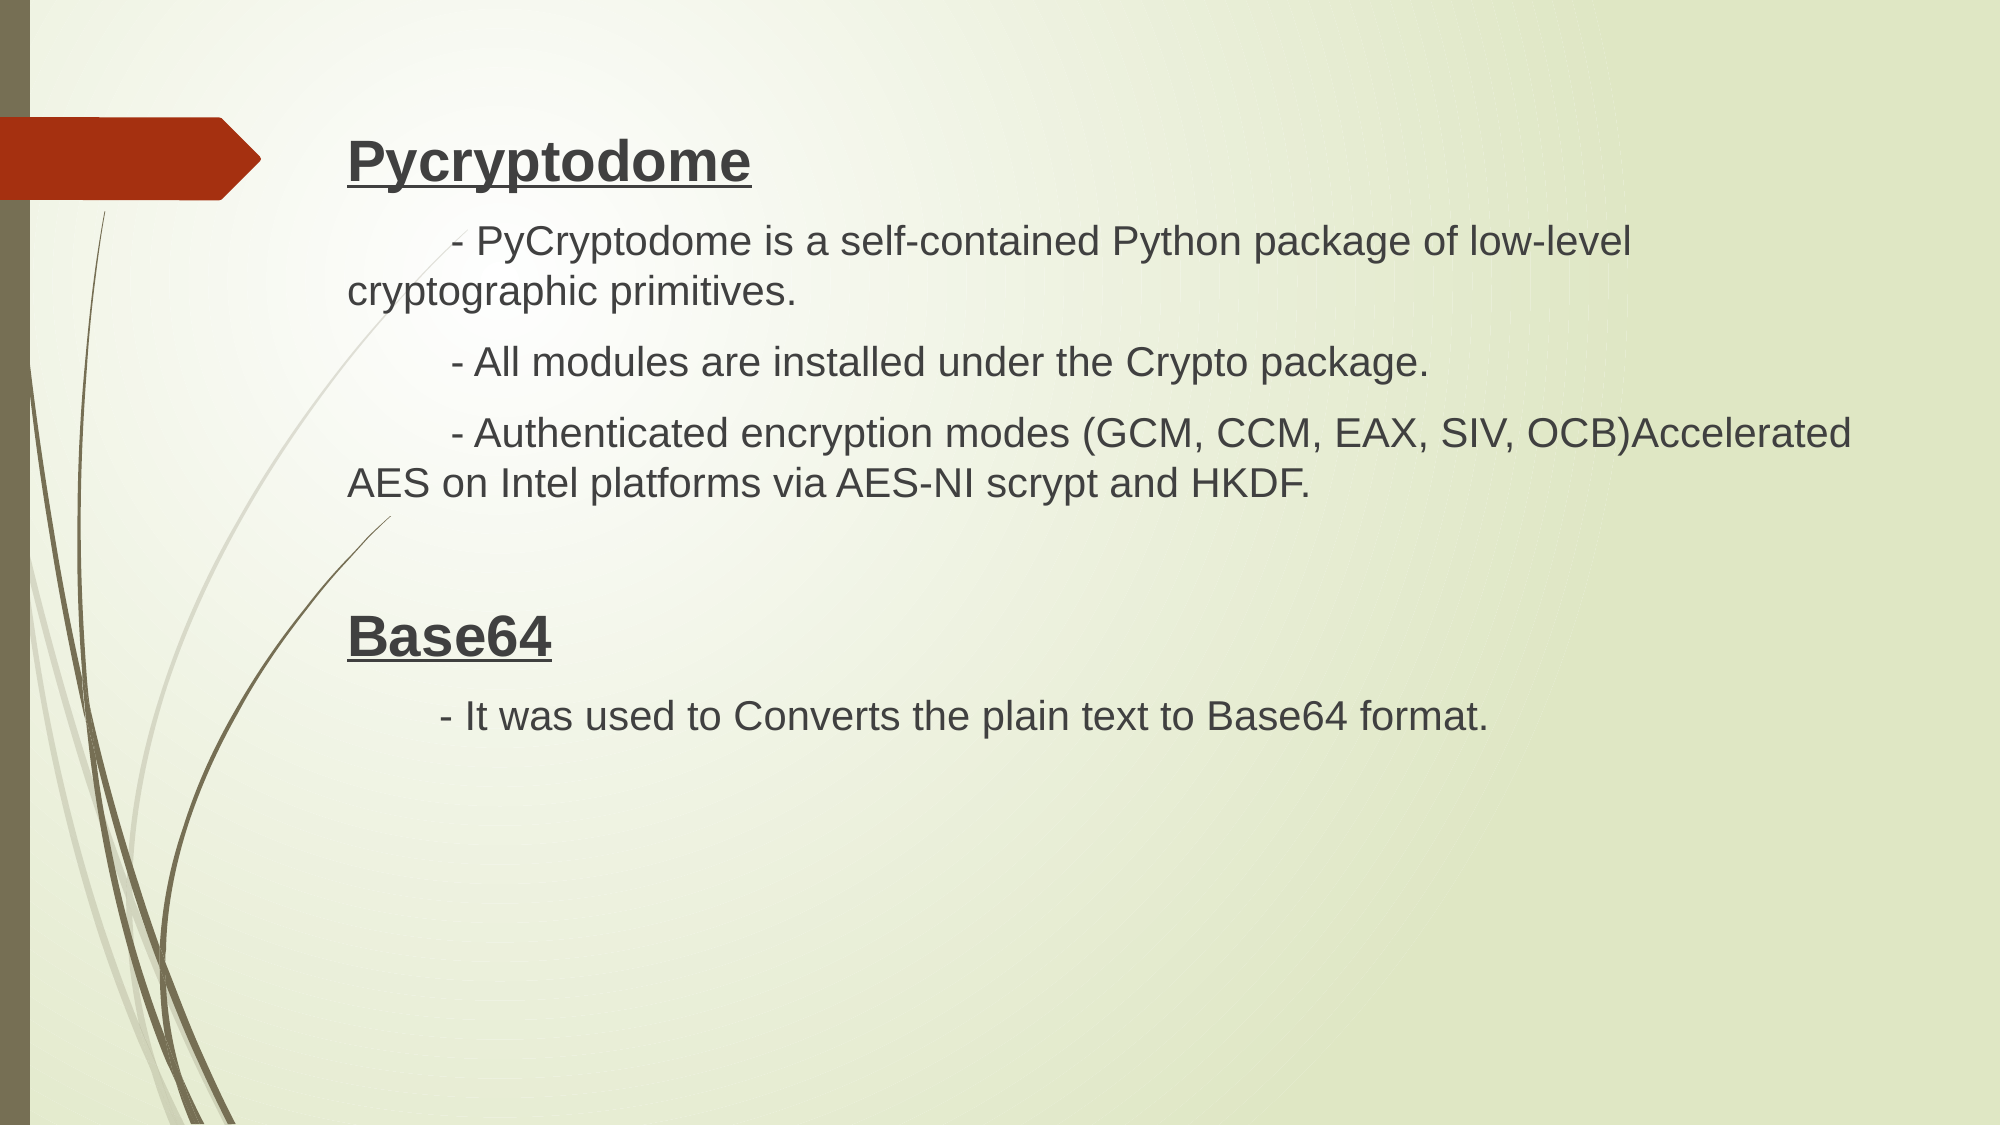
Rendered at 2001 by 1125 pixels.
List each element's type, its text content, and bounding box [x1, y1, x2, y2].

list Pycryptodome - PyCryptodome is a self-contained Python package of low-level cryptographic primitives. - All modules are installed under the Crypto package. - Authenticated encryption modes (GCM, CCM, EAX, SIV, OCB)Accelerated AES on Intel platforms via AES-NI scrypt and HKDF. Base64 - It was used to Converts the plain text to Base64 format. [332, 115, 1888, 970]
